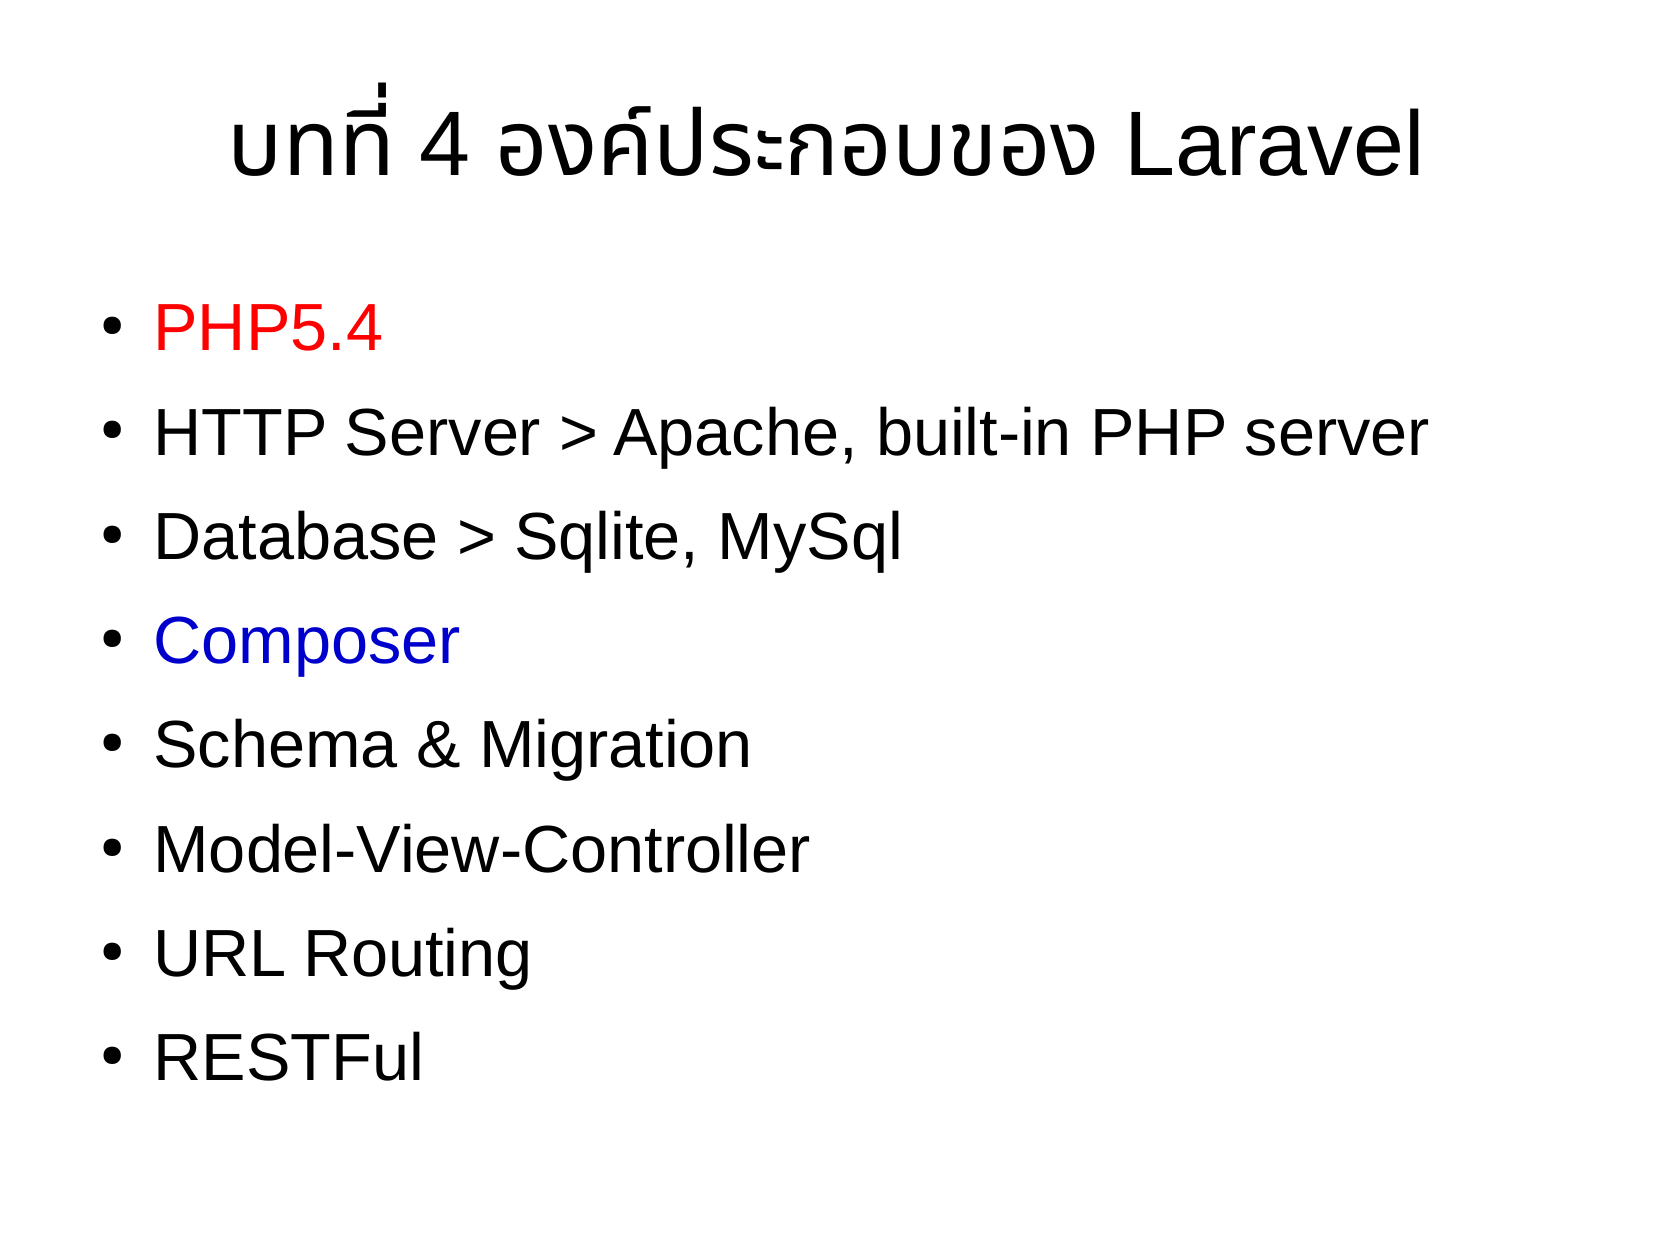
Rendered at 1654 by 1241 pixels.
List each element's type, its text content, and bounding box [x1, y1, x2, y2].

list PHP5.4 HTTP Server > Apache, built-in PHP server Database > Sqlite, MySql Composer Schema & Migration Model-View-Controller URL Routing RESTFul [82, 290, 1571, 1186]
title บทที่ 4 องค์ประกอบของ Laravel [82, 49, 1571, 257]
